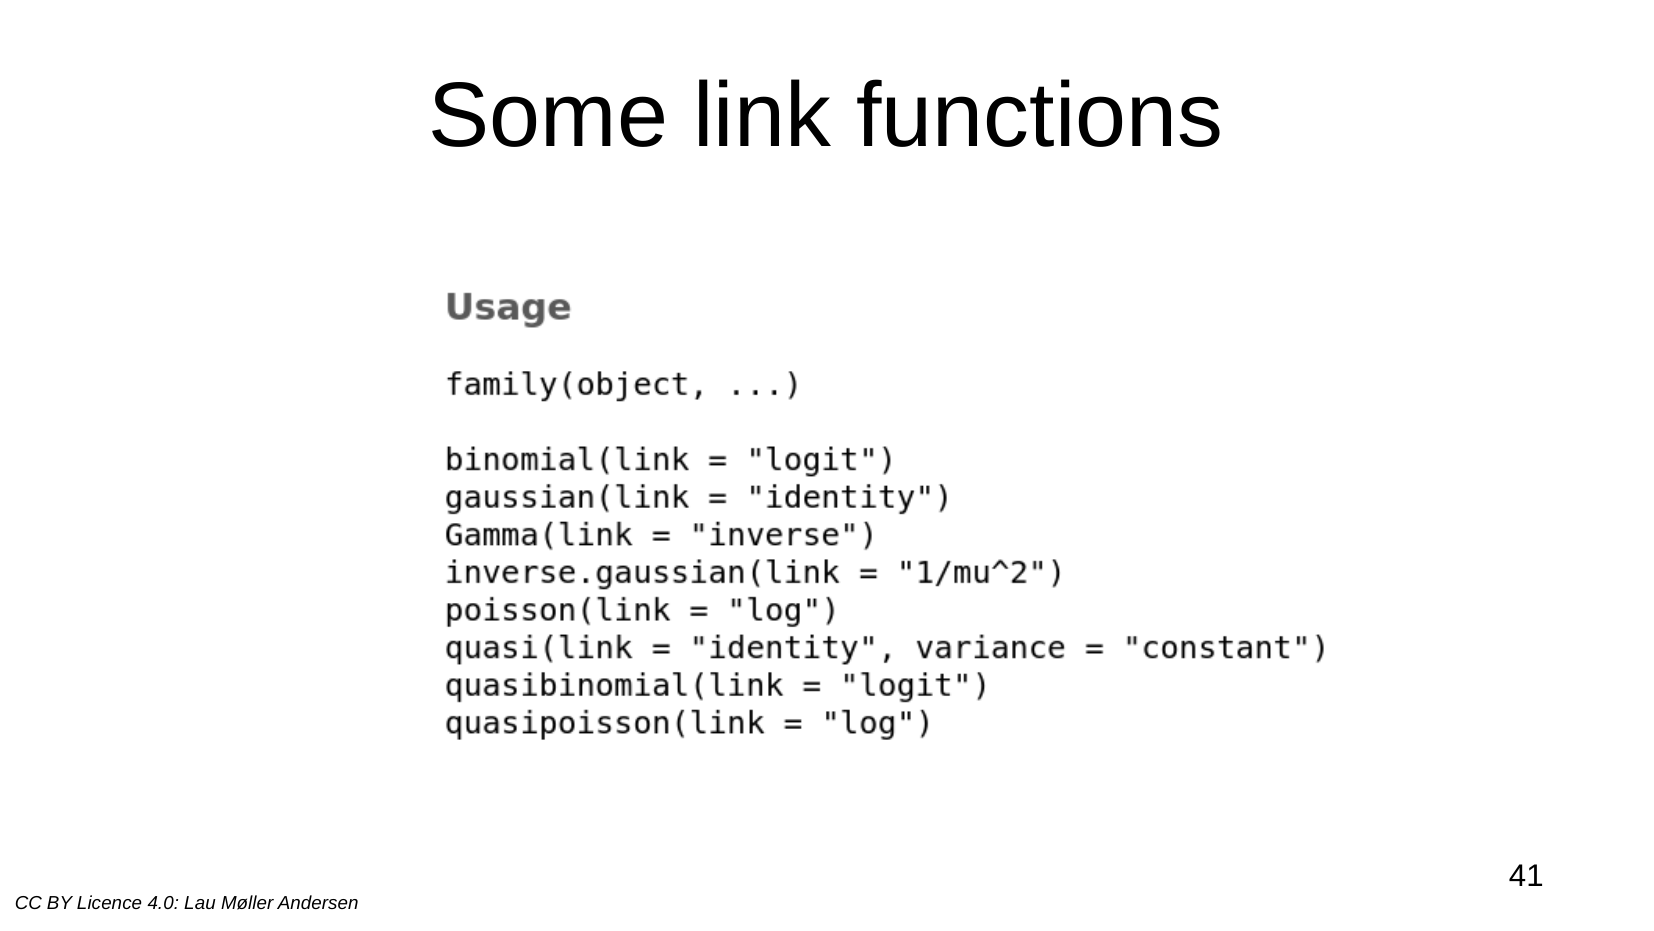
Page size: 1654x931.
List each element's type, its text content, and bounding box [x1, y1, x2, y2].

title Some link functions [82, 37, 1571, 193]
text_box <nummer> [1494, 850, 1654, 921]
text_box CC BY Licence 4.0: Lau Møller Andersen [0, 885, 388, 921]
picture [434, 276, 1352, 765]
